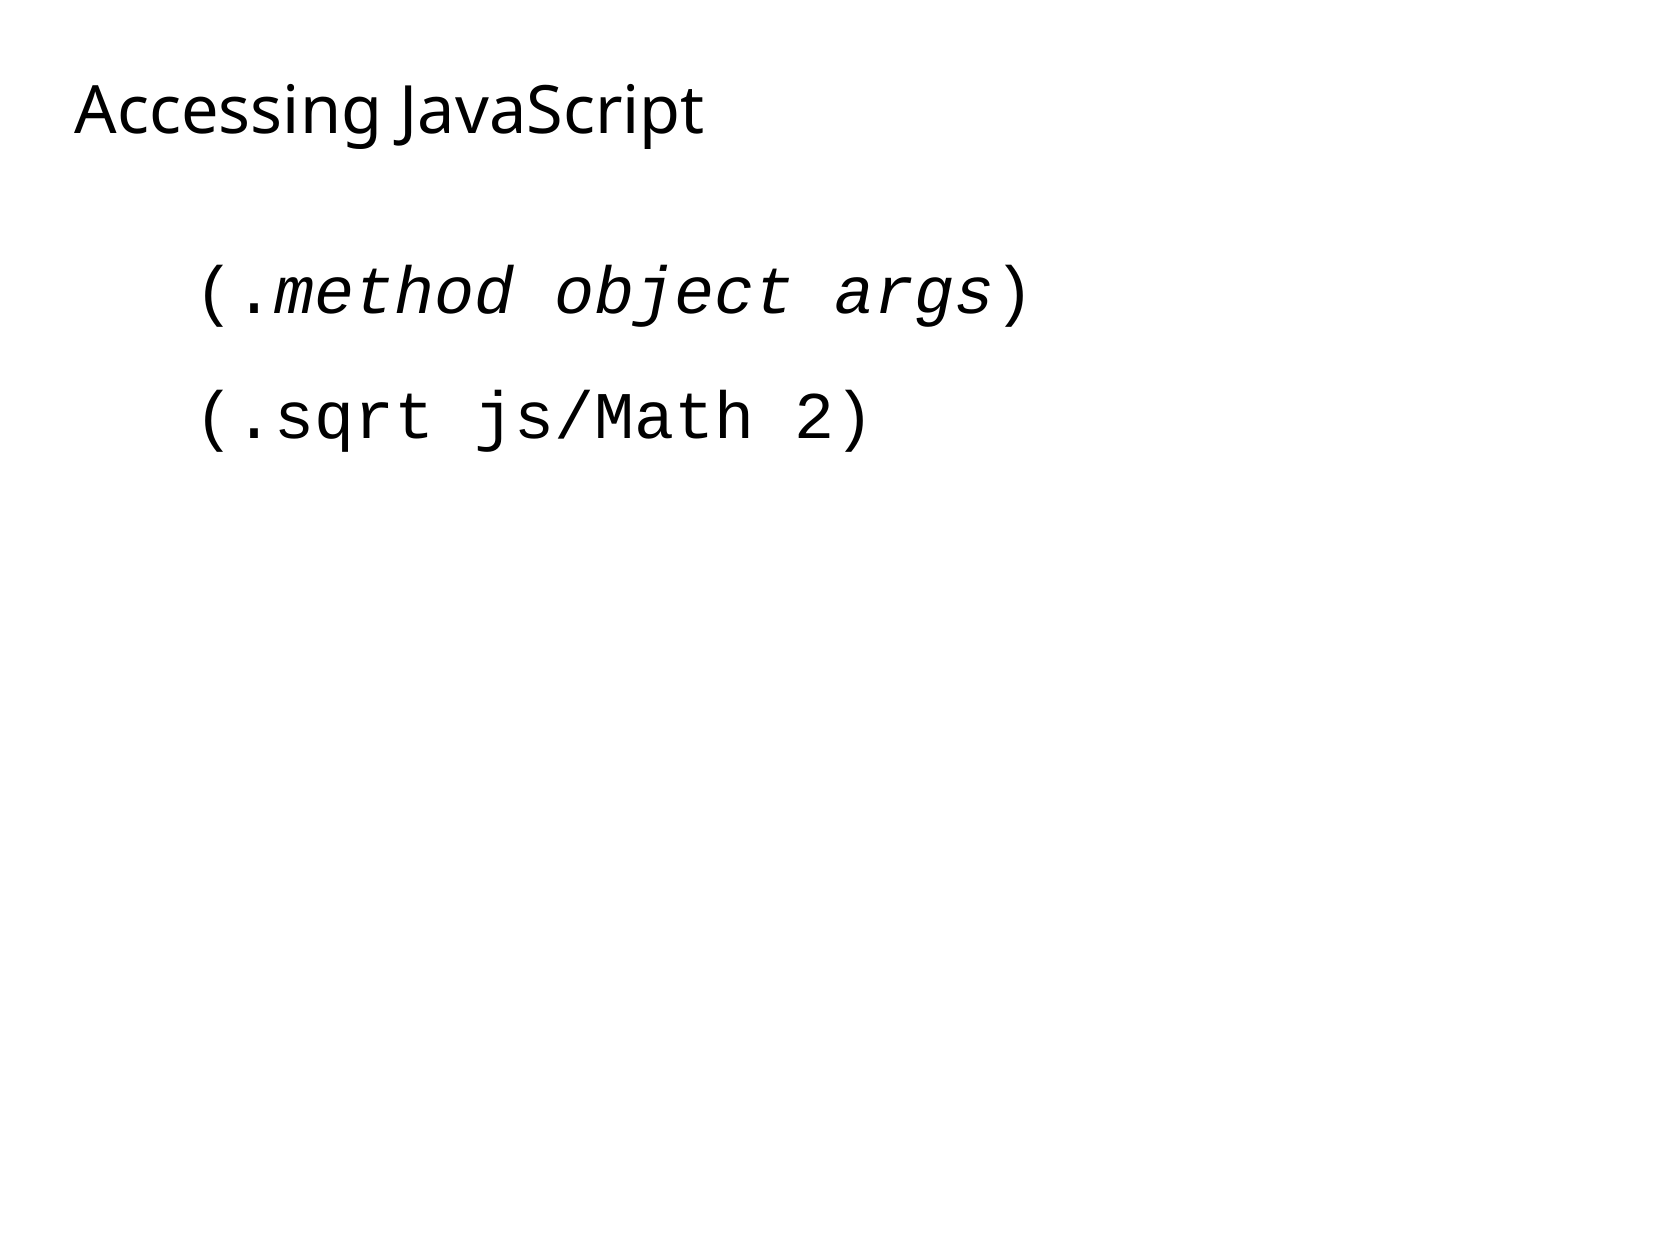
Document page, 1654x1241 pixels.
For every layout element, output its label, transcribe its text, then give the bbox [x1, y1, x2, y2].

text_box Accessing JavaScript [60, 59, 1200, 169]
text_box (.method object args) (.sqrt js/Math 2) [180, 239, 1350, 783]
